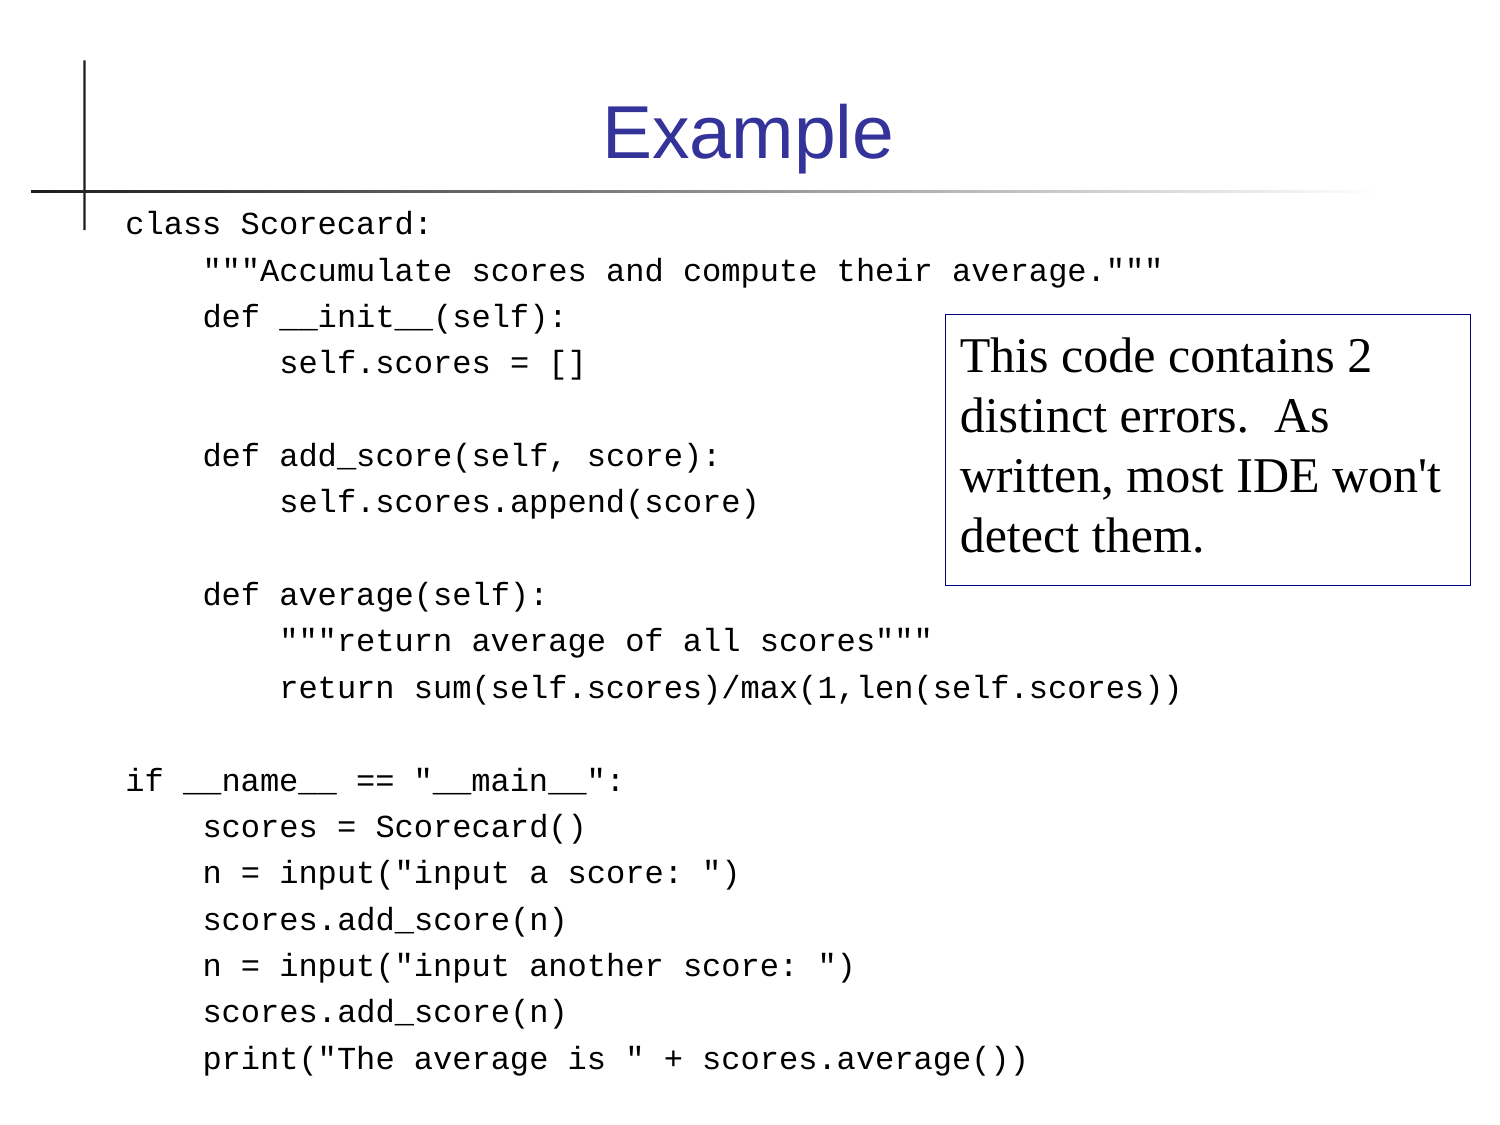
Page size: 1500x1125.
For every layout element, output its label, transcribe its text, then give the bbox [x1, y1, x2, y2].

title Example [100, 42, 1397, 182]
text_box This code contains 2 distinct errors. As written, most IDE won't detect them. [945, 314, 1471, 586]
list class Scorecard: """Accumulate scores and compute their average.""" def __init__(self): self.scores = [] def add_score(self, score): self.scores.append(score) def average(self): """return average of all scores""" return sum(self.scores)/max(1,len(self.scores)) if __name__ == "__main__": scores = Scorecard() n = input("input a score: ") scores.add_score(n) n = input("input another score: ") scores.add_score(n) print("The average is " + scores.average()) [110, 195, 1408, 1096]
